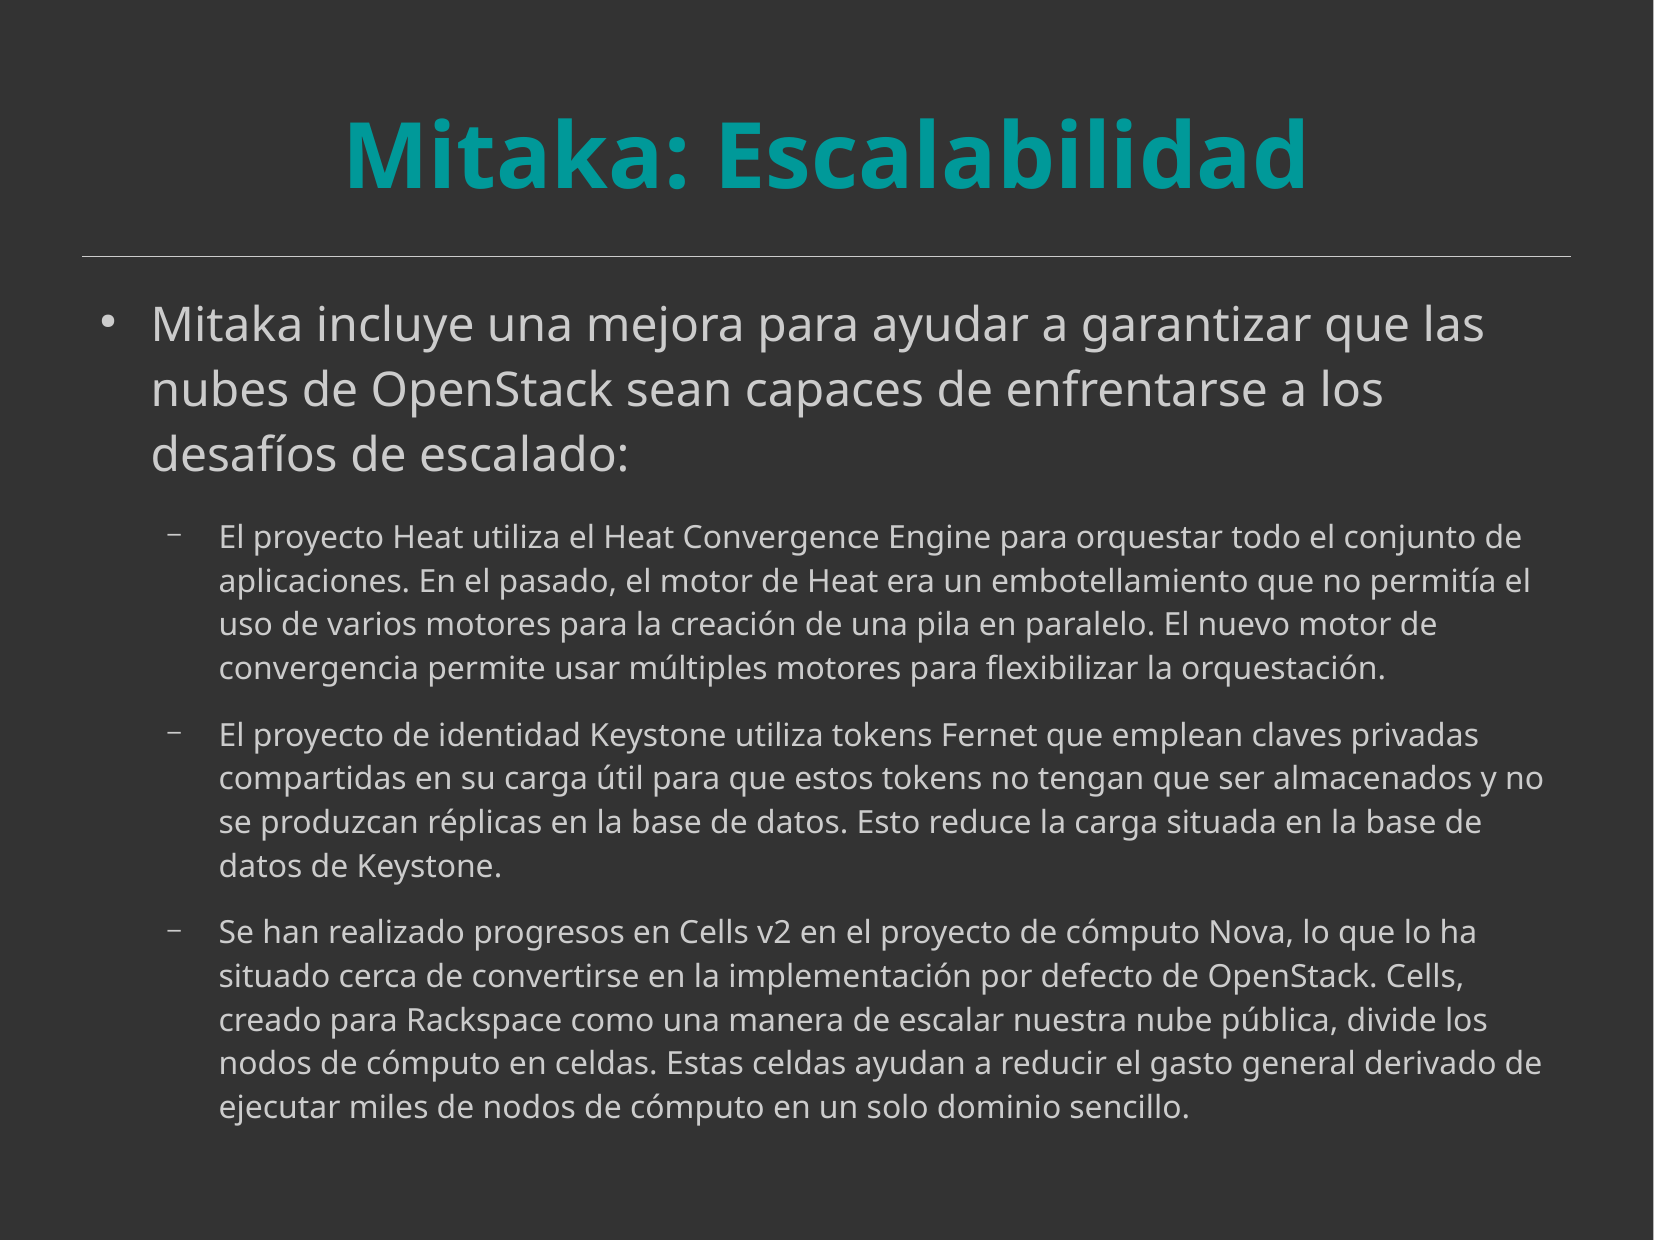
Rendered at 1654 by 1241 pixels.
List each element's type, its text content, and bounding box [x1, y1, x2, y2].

list Mitaka incluye una mejora para ayudar a garantizar que las nubes de OpenStack sean capaces de enfrentarse a los desafíos de escalado: El proyecto Heat utiliza el Heat Convergence Engine para orquestar todo el conjunto de aplicaciones. En el pasado, el motor de Heat era un embotellamiento que no permitía el uso de varios motores para la creación de una pila en paralelo. El nuevo motor de convergencia permite usar múltiples motores para flexibilizar la orquestación. El proyecto de identidad Keystone utiliza tokens Fernet que emplean claves privadas compartidas en su carga útil para que estos tokens no tengan que ser almacenados y no se produzcan réplicas en la base de datos. Esto reduce la carga situada en la base de datos de Keystone. Se han realizado progresos en Cells v2 en el proyecto de cómputo Nova, lo que lo ha situado cerca de convertirse en la implementación por defecto de OpenStack. Cells, creado para Rackspace como una manera de escalar nuestra nube pública, divide los nodos de cómputo en celdas. Estas celdas ayudan a reducir el gasto general derivado de ejecutar miles de nodos de cómputo en un solo dominio sencillo. [82, 290, 1571, 1146]
title Mitaka: Escalabilidad [82, 49, 1571, 257]
